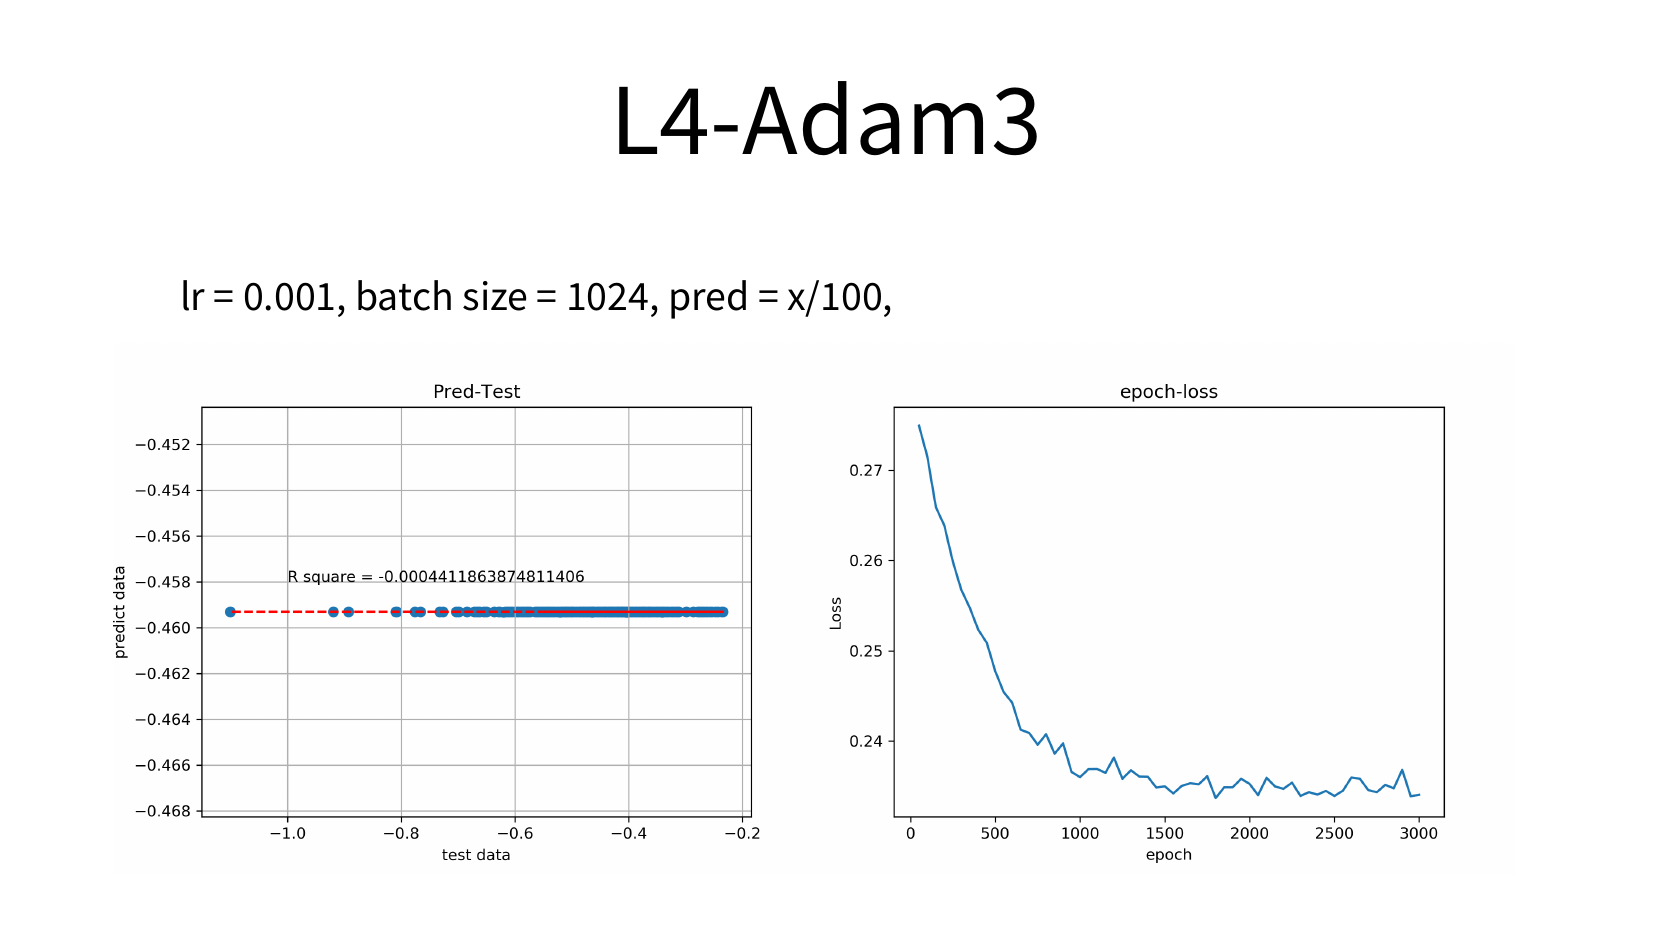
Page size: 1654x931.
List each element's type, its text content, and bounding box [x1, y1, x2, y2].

title L4-Adam3 [82, 37, 1571, 193]
picture [113, 343, 1515, 876]
text_box lr = 0.001, batch size = 1024, pred = x/100, [165, 259, 1394, 329]
